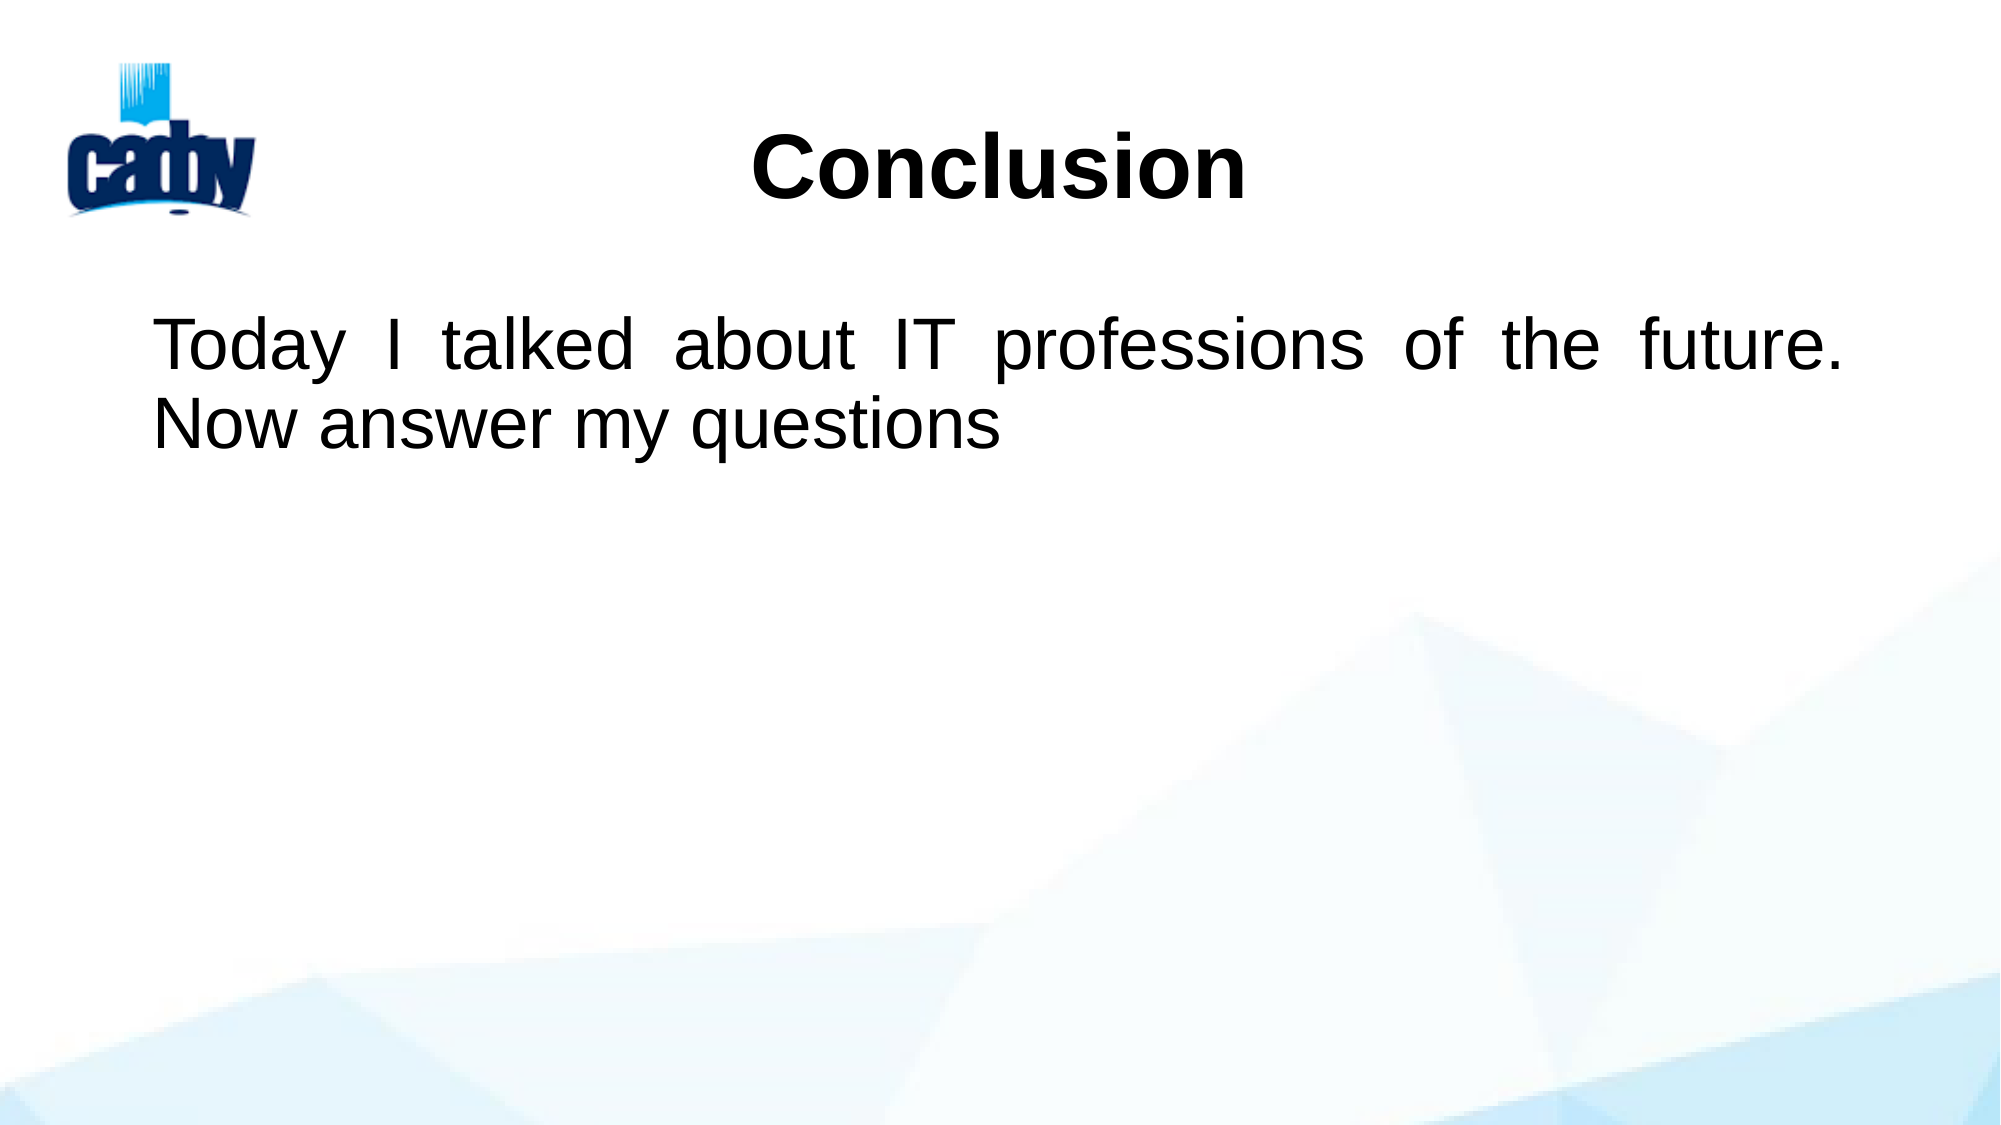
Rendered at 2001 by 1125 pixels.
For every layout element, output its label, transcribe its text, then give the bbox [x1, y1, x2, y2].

list Today I talked about IT professions of the future. Now answer my questions [137, 299, 1863, 1014]
title Conclusion [137, 59, 1863, 278]
picture [0, 0, 2001, 1125]
